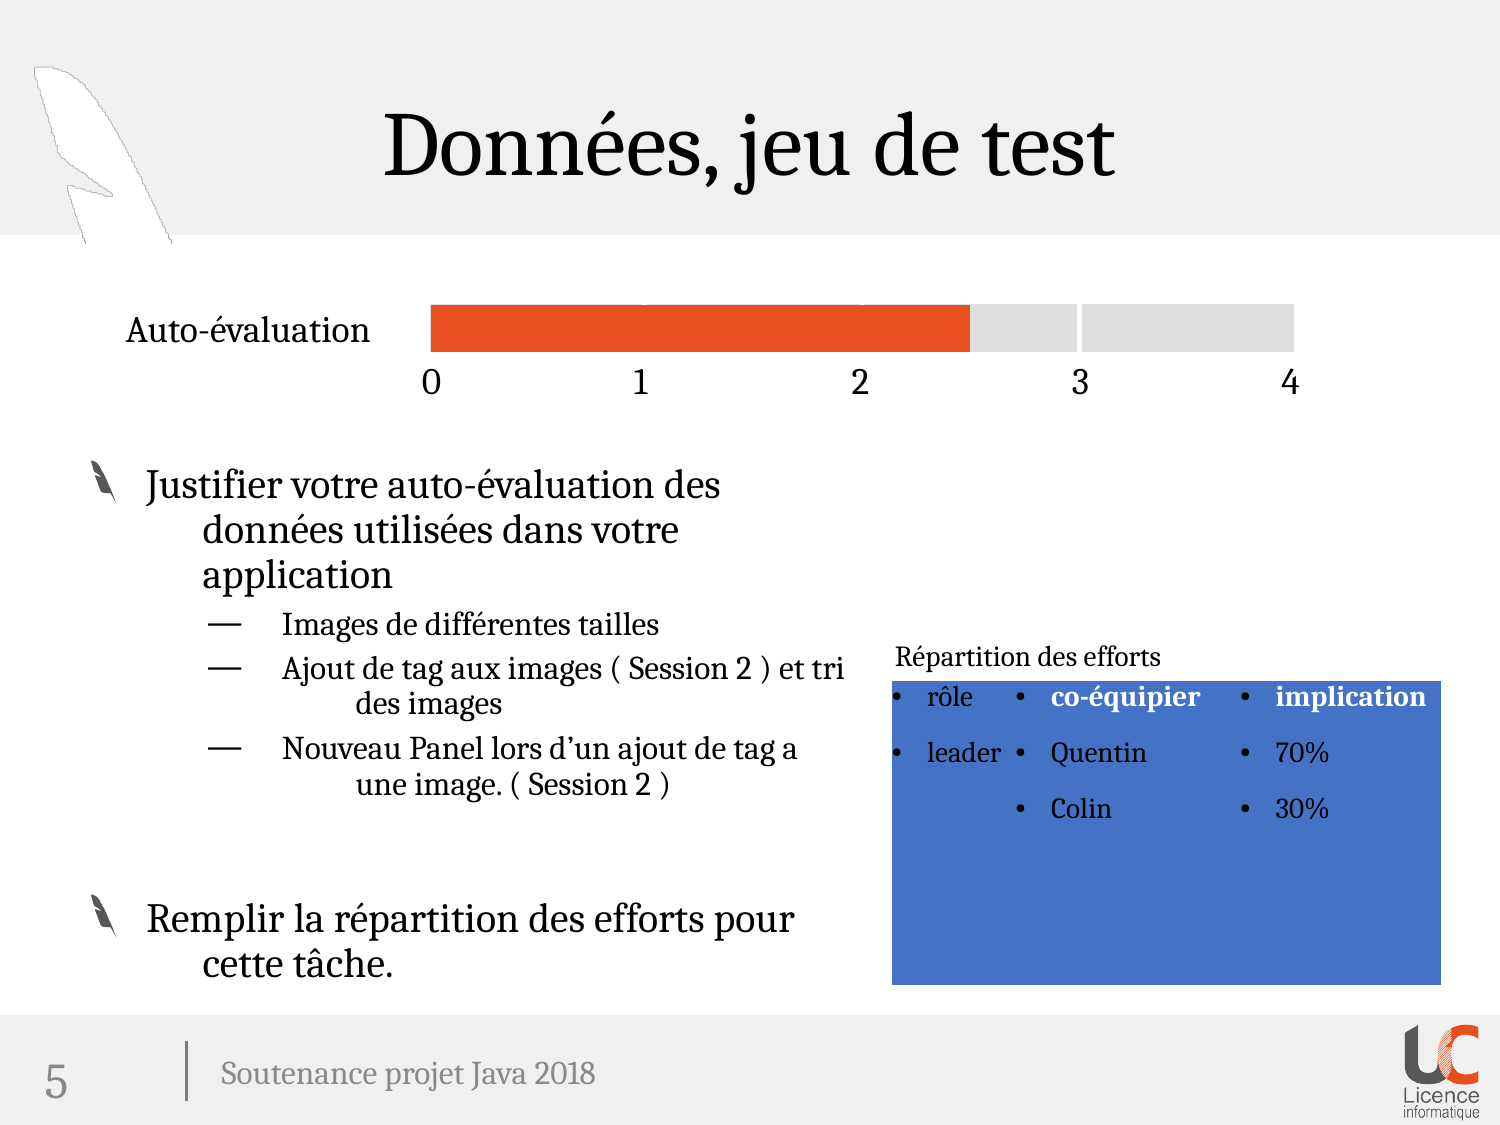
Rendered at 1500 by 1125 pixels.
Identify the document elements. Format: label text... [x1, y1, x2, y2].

table_cell [1016, 917, 1240, 985]
title Données, jeu de test [75, 45, 1426, 233]
text_box Répartition des efforts [879, 630, 1193, 681]
table_cell leader [892, 736, 1016, 792]
table_cell Quentin [1016, 736, 1240, 792]
table_cell [1016, 861, 1240, 917]
table_cell Colin [1016, 792, 1240, 861]
table_header rôle [892, 681, 1016, 736]
table_cell [892, 792, 1016, 861]
table_cell [1240, 917, 1441, 985]
text_box Soutenance projet Java 2018 [206, 1041, 939, 1102]
table_cell [892, 917, 1016, 985]
text_box [431, 305, 970, 352]
text_box [29, 1041, 160, 1102]
table_cell 30% [1240, 792, 1441, 861]
table_cell [892, 861, 1016, 917]
table_header co-équipier [1016, 681, 1240, 736]
table_cell 70% [1240, 736, 1441, 792]
table_header implication [1240, 681, 1441, 736]
list Justifier votre auto-évaluation des données utilisées dans votre application Images de différentes tailles Ajout de tag aux images ( Session 2 ) et tri des images Nouveau Panel lors d’un ajout de tag a une image. ( Session 2 ) Remplir la répartition des efforts pour cette tâche. [75, 444, 869, 1005]
table_cell [1240, 861, 1441, 917]
